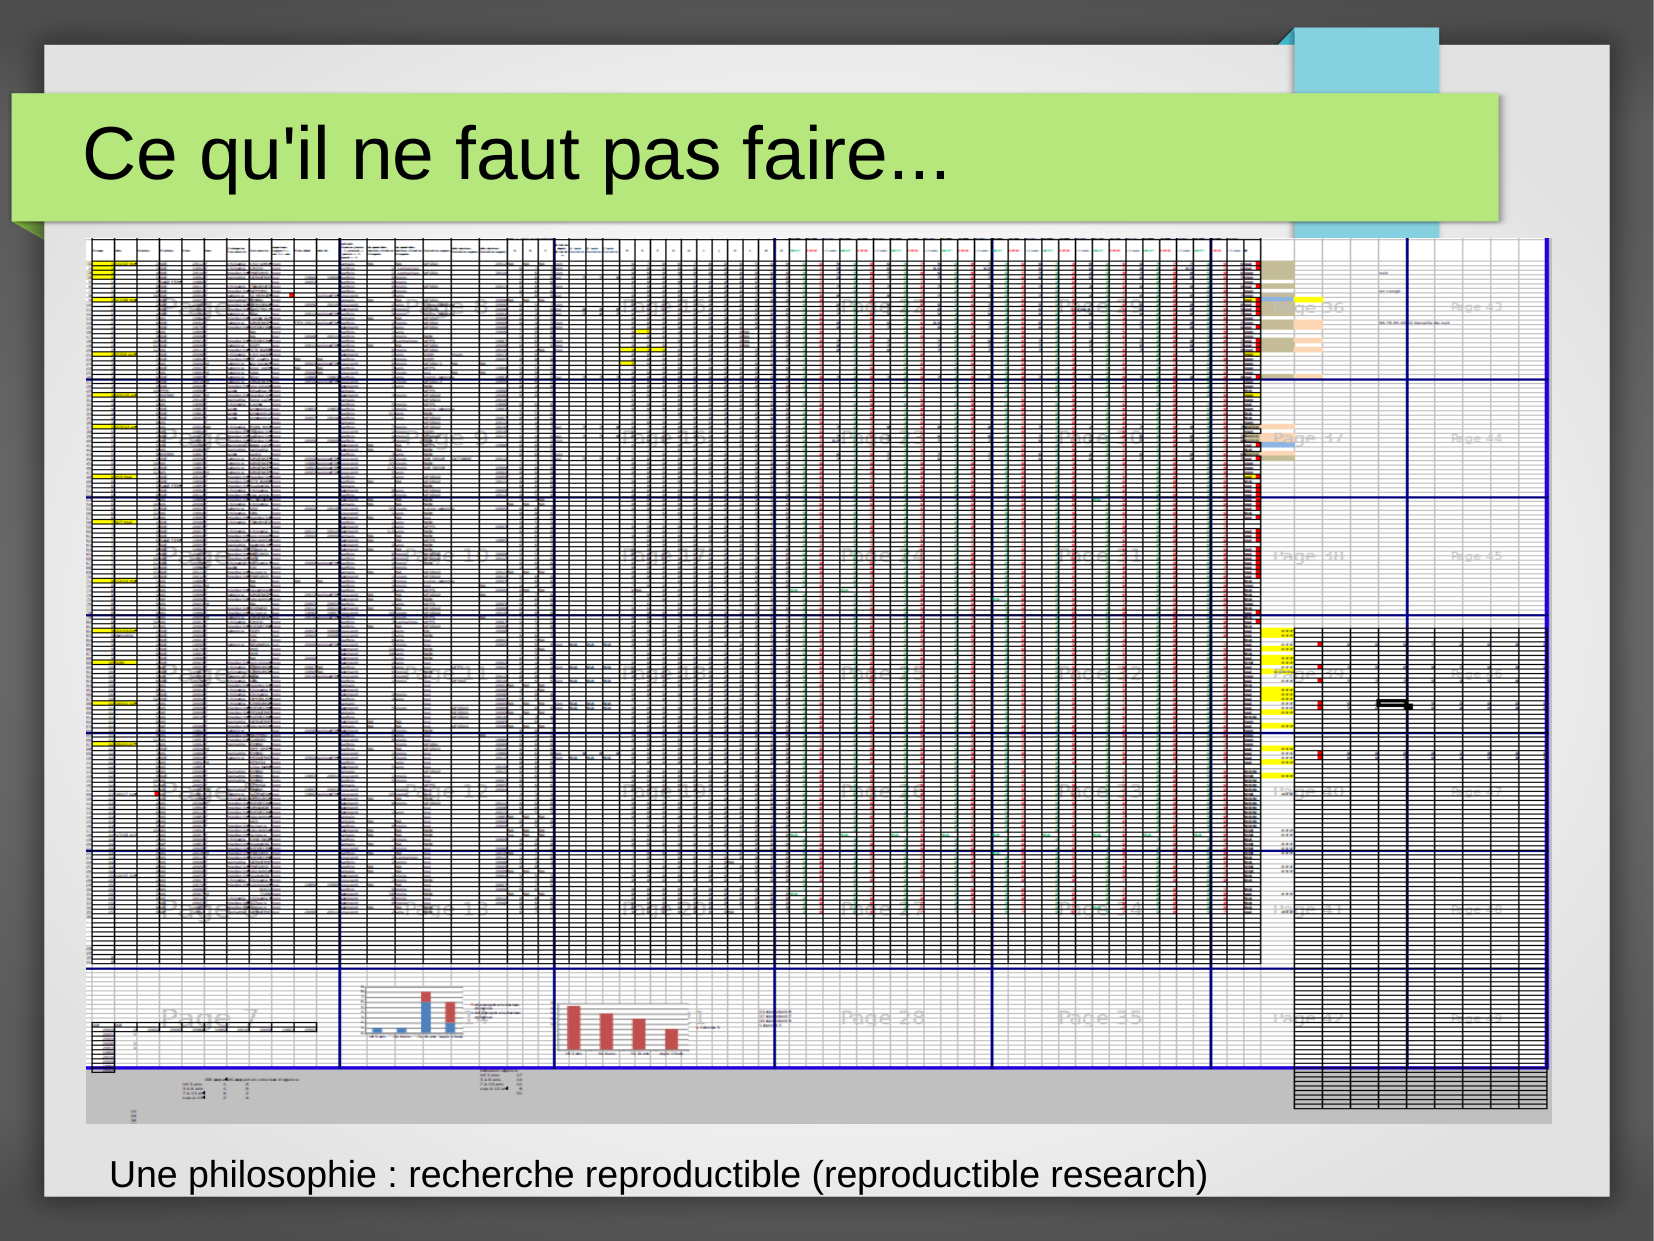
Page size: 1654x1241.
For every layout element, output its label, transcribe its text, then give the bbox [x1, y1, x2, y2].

text_box Une philosophie : recherche reproductible (reproductible research) [94, 1145, 1371, 1203]
picture [0, 0, 1654, 1241]
title Ce qu'il ne faut pas faire... [82, 94, 1264, 213]
